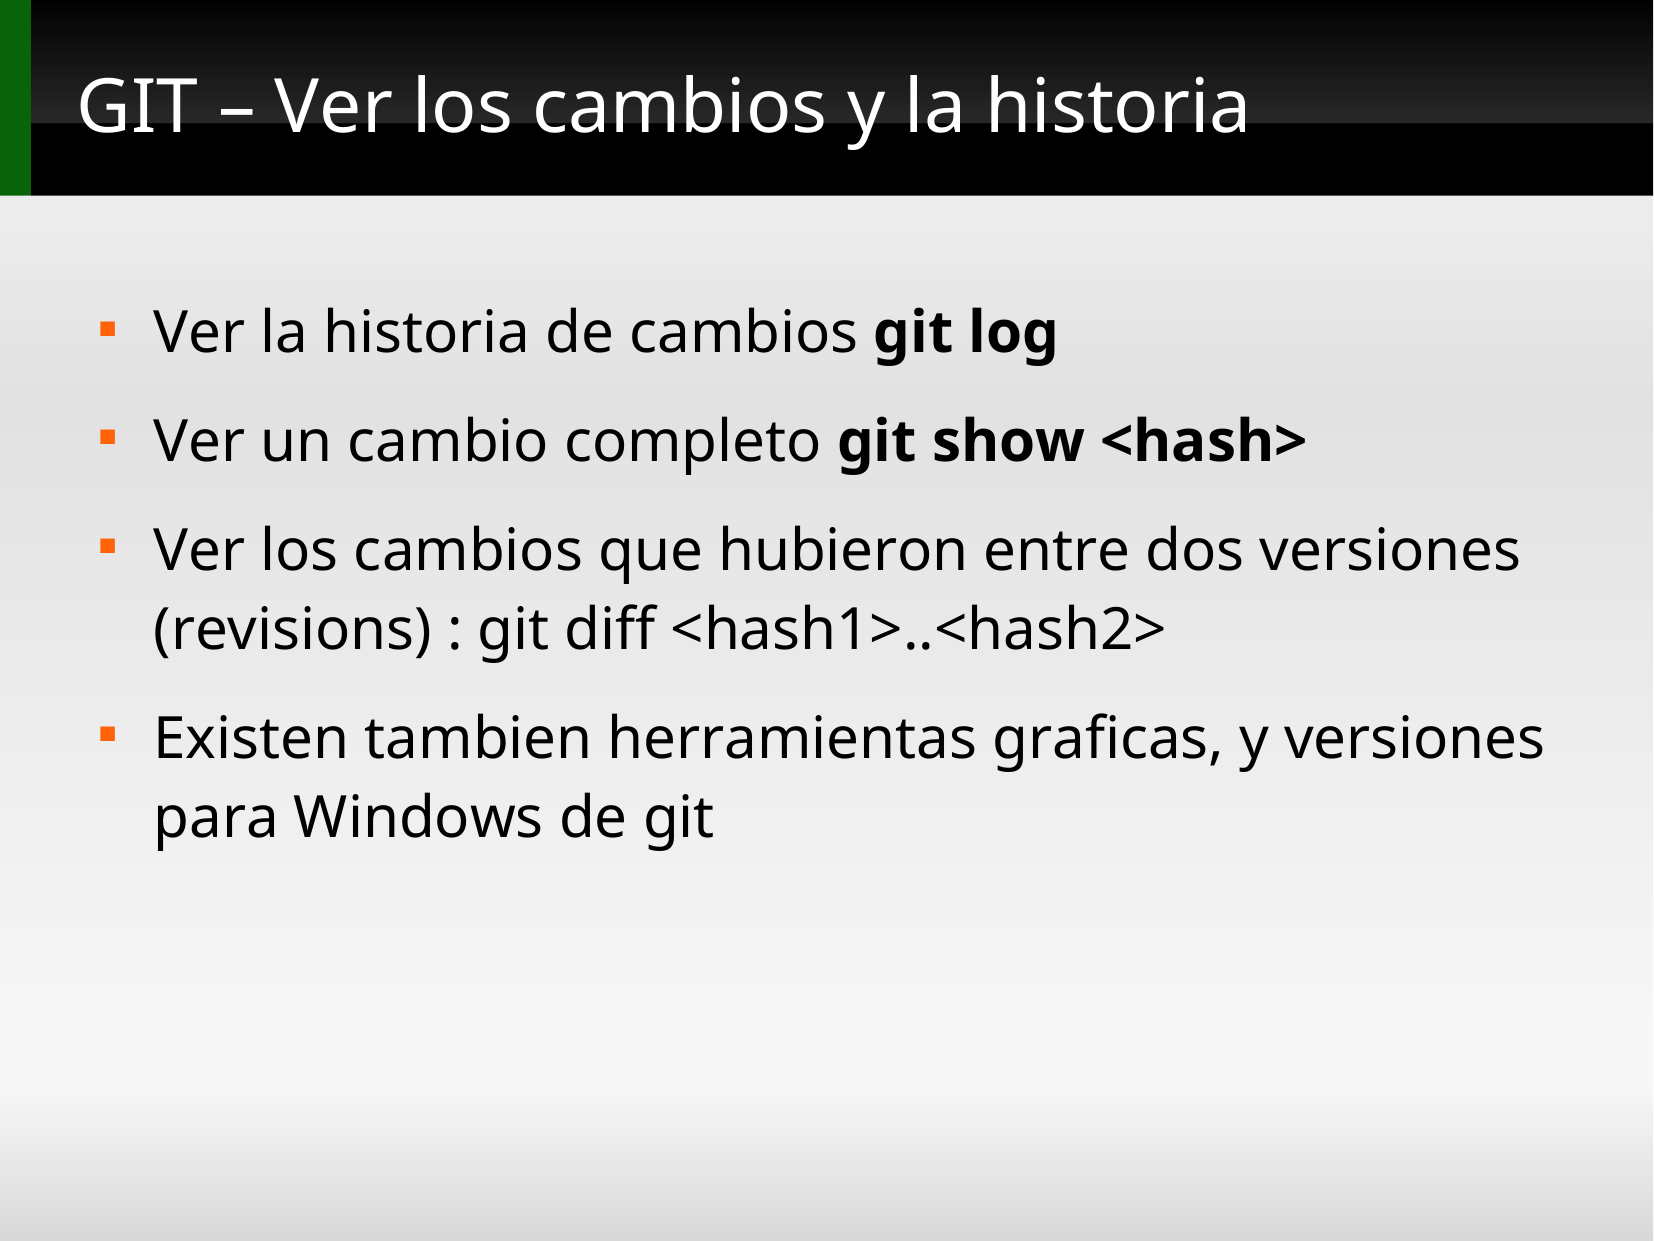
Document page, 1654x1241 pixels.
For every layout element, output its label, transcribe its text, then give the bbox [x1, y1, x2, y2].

title GIT – Ver los cambios y la historia [76, 0, 1565, 208]
list Ver la historia de cambios git log Ver un cambio completo git show <hash> Ver los cambios que hubieron entre dos versiones (revisions) : git diff <hash1>..<hash2> Existen tambien herramientas graficas, y versiones para Windows de git [82, 290, 1571, 1095]
picture [0, 0, 1654, 1241]
